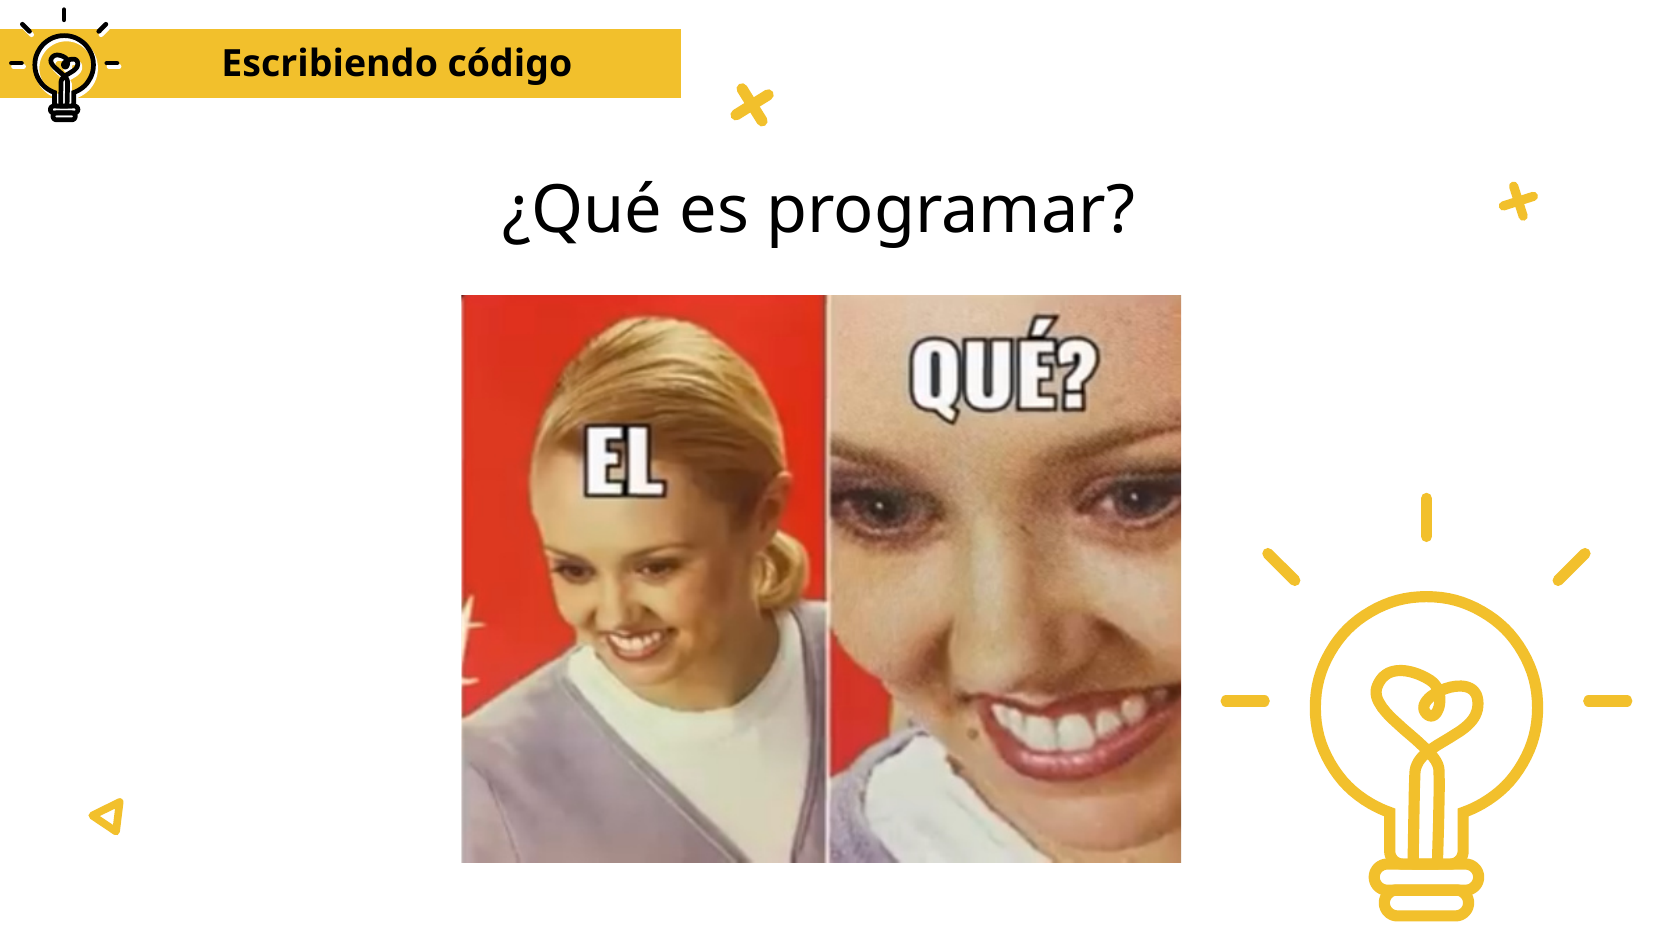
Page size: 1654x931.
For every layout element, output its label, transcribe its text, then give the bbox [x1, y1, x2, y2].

picture [461, 295, 1182, 863]
text_box ¿Qué es programar? [442, 118, 1196, 296]
text_box Escribiendo código [206, 29, 680, 96]
